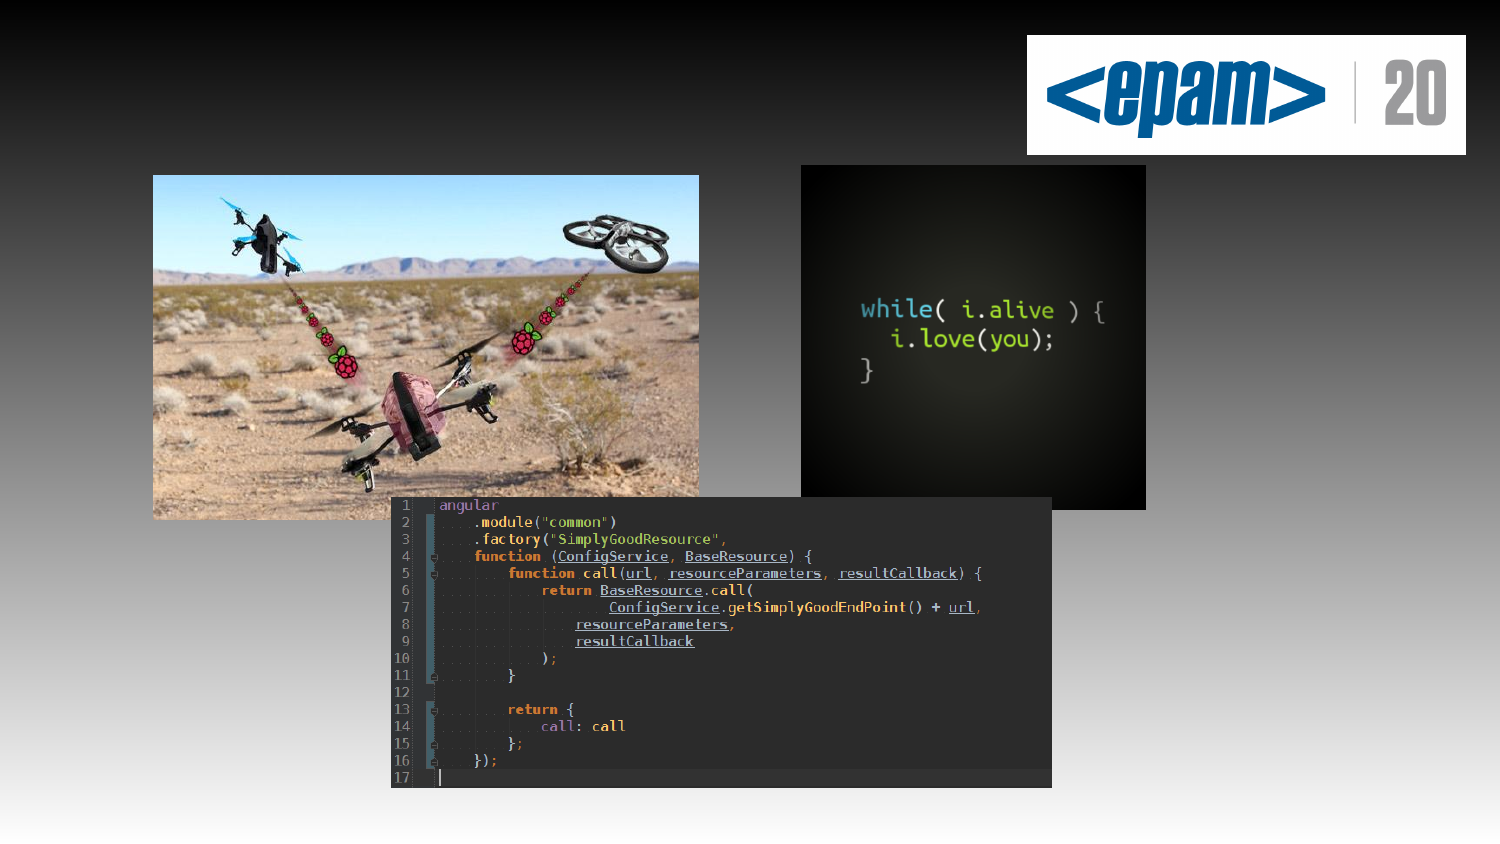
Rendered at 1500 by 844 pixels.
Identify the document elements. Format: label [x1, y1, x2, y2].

picture [153, 165, 1146, 788]
picture [1027, 35, 1466, 155]
